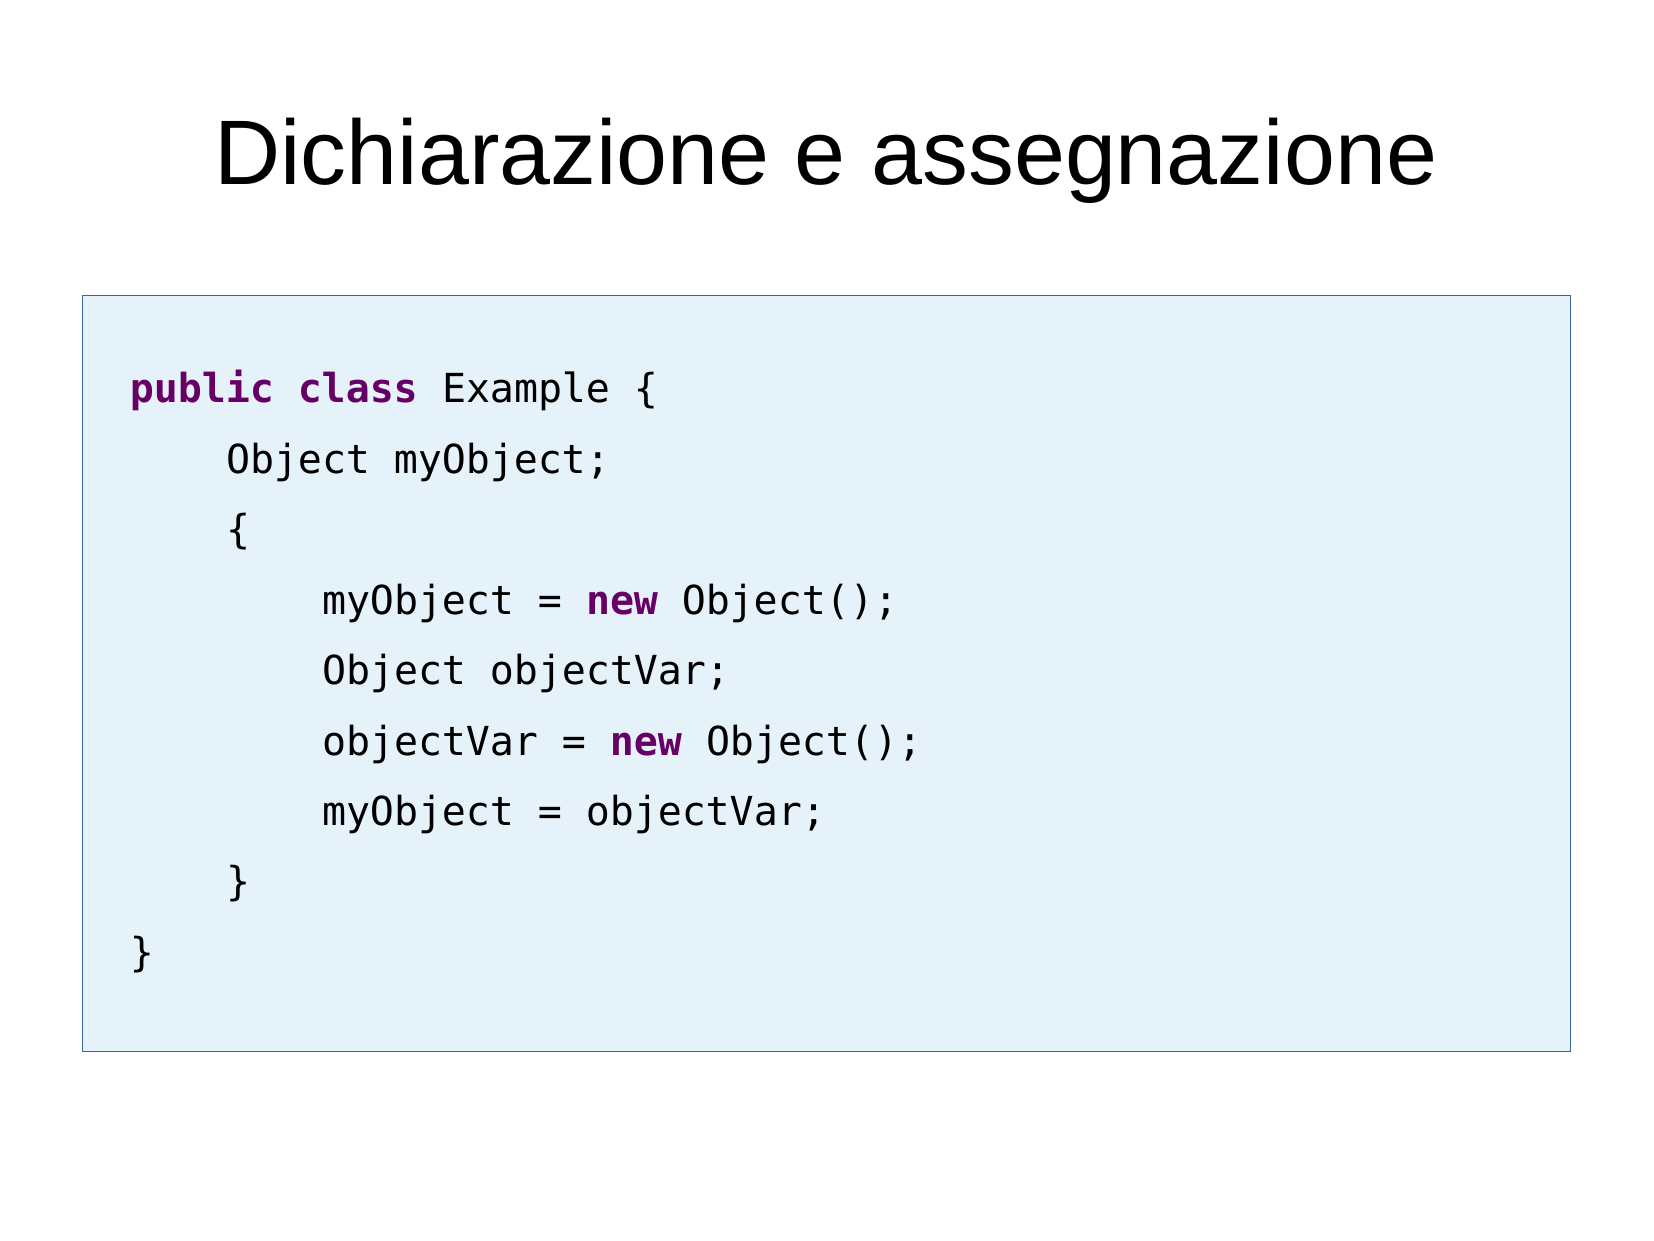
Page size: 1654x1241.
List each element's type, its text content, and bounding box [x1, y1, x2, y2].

title Dichiarazione e assegnazione [82, 49, 1571, 257]
list public class Example { Object myObject; { myObject = new Object(); Object objectVar; objectVar = new Object(); myObject = objectVar; } } [82, 295, 1571, 1052]
